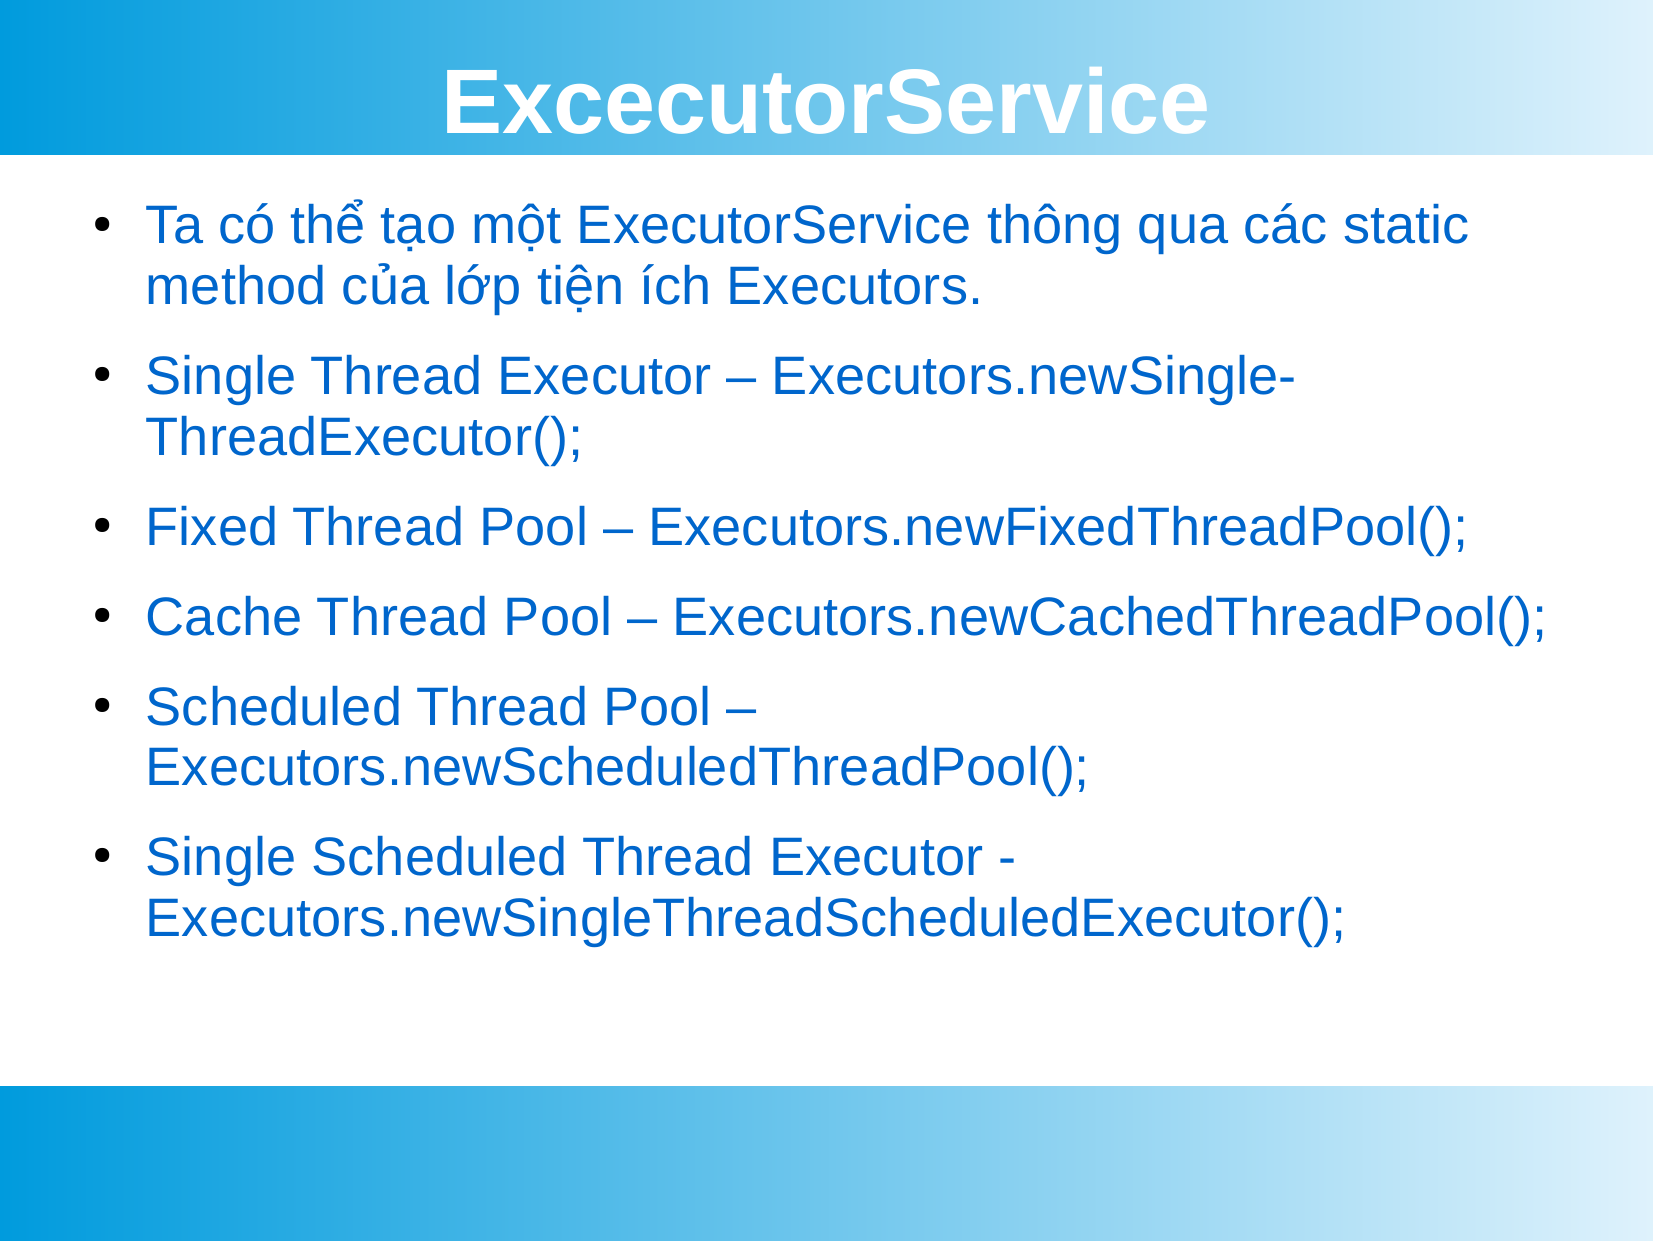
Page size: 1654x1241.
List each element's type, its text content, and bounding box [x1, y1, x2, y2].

list Ta có thể tạo một ExecutorService thông qua các static method của lớp tiện ích Executors. Single Thread Executor – Executors.newSingle- ThreadExecutor(); Fixed Thread Pool – Executors.newFixedThreadPool(); Cache Thread Pool – Executors.newCachedThreadPool(); Scheduled Thread Pool – Executors.newScheduledThreadPool(); Single Scheduled Thread Executor - Executors.newSingleThreadScheduledExecutor(); [75, 195, 1564, 1081]
title ExcecutorService [82, 49, 1571, 155]
